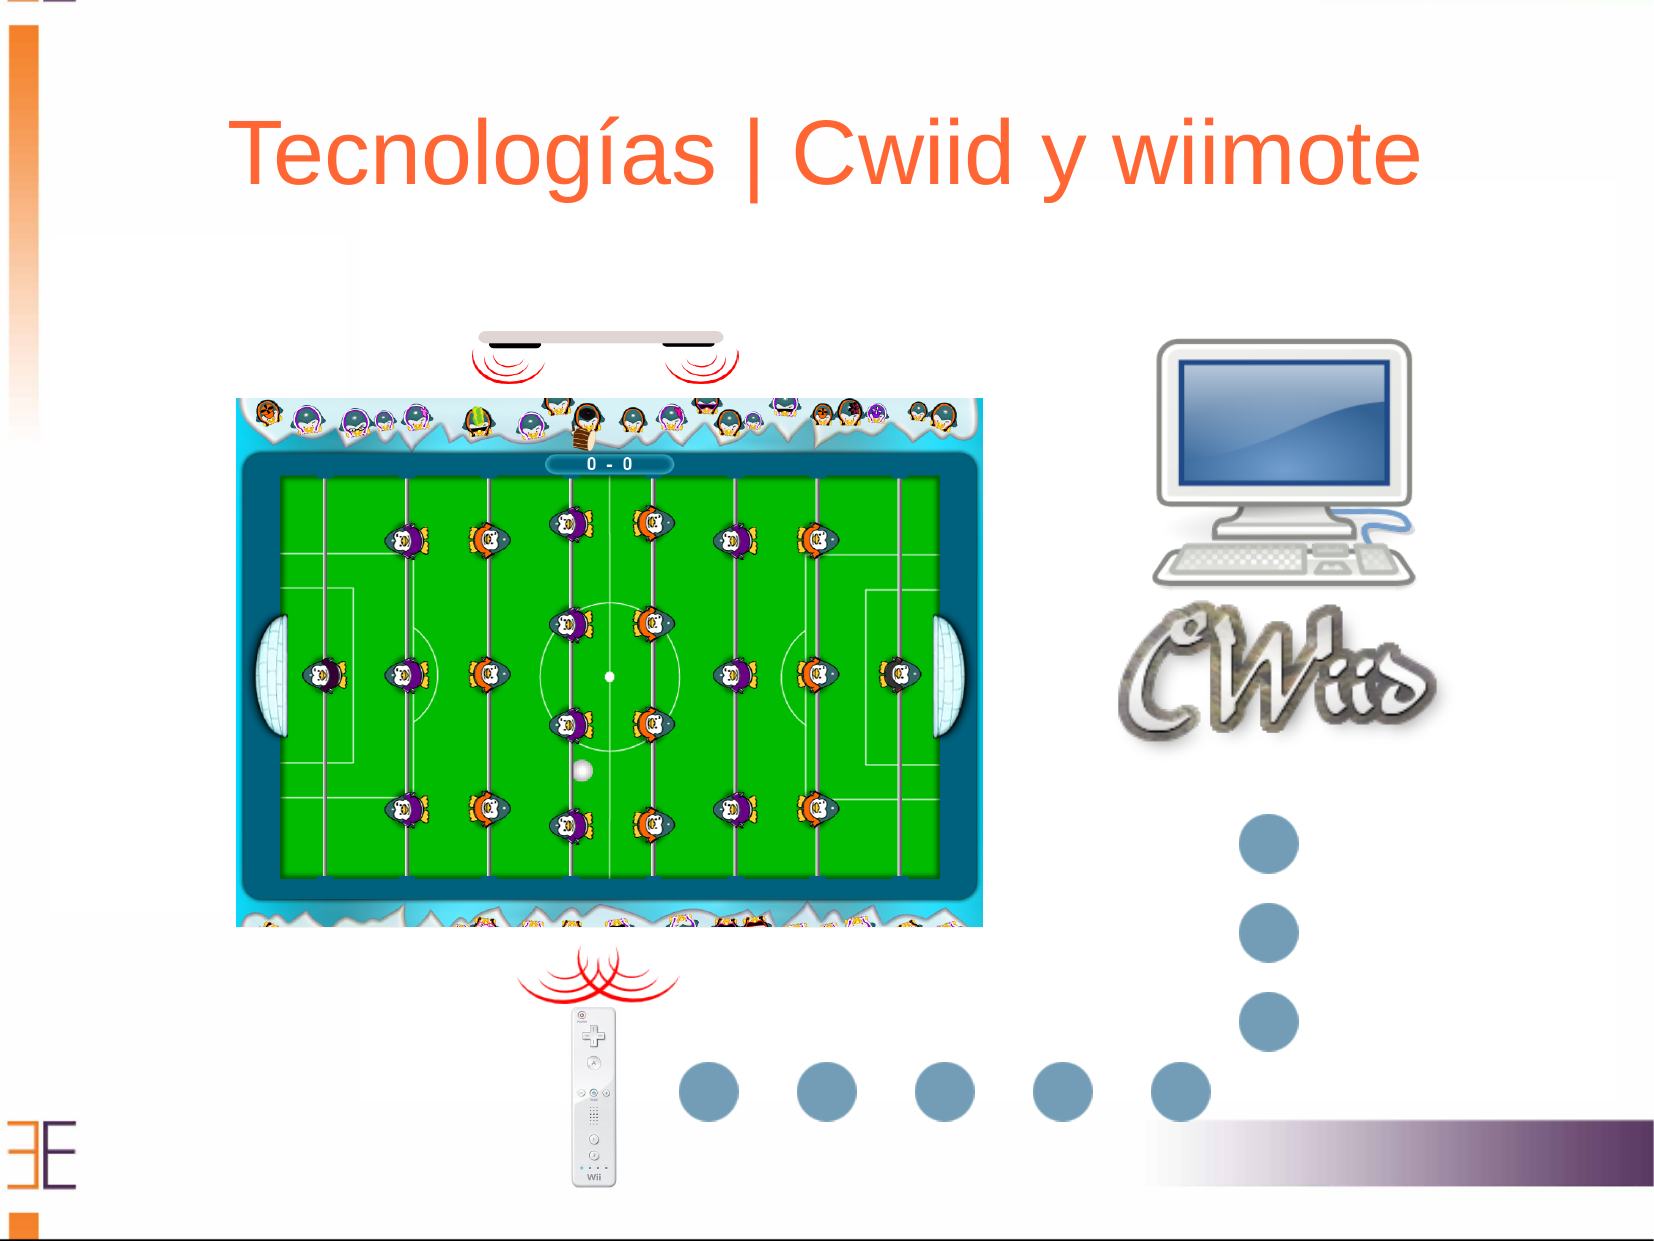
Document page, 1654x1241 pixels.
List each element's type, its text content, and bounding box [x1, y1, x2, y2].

picture [0, 0, 1654, 1241]
title Tecnologías | Cwiid y wiimote [82, 49, 1571, 257]
